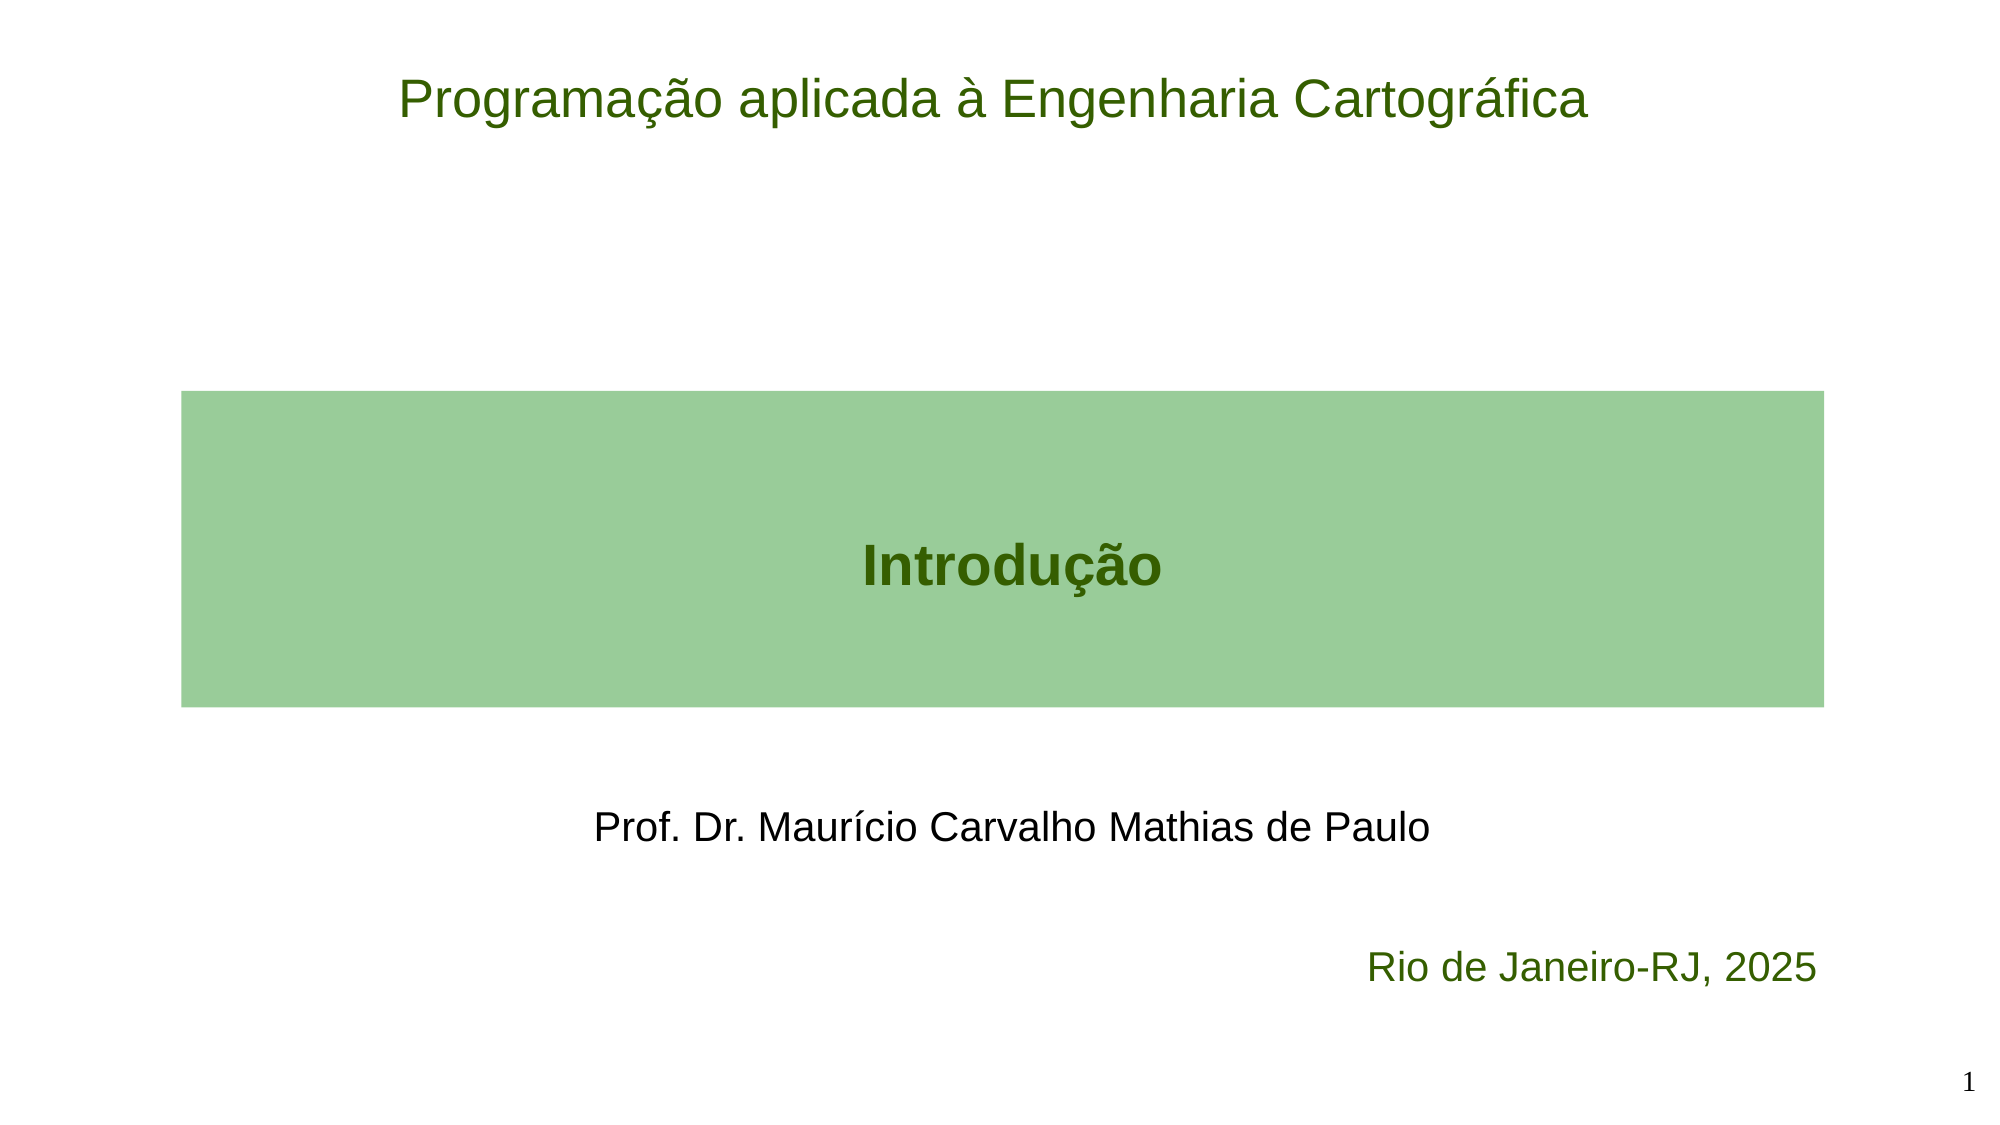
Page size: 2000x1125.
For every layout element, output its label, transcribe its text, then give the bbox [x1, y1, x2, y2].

text_box Programação aplicada à Engenharia Cartográfica [161, 61, 1809, 299]
text_box Prof. Dr. Maurício Carvalho Mathias de Paulo Rio de Janeiro-RJ, 2025 [191, 796, 1833, 1091]
title Introdução [181, 390, 1825, 708]
